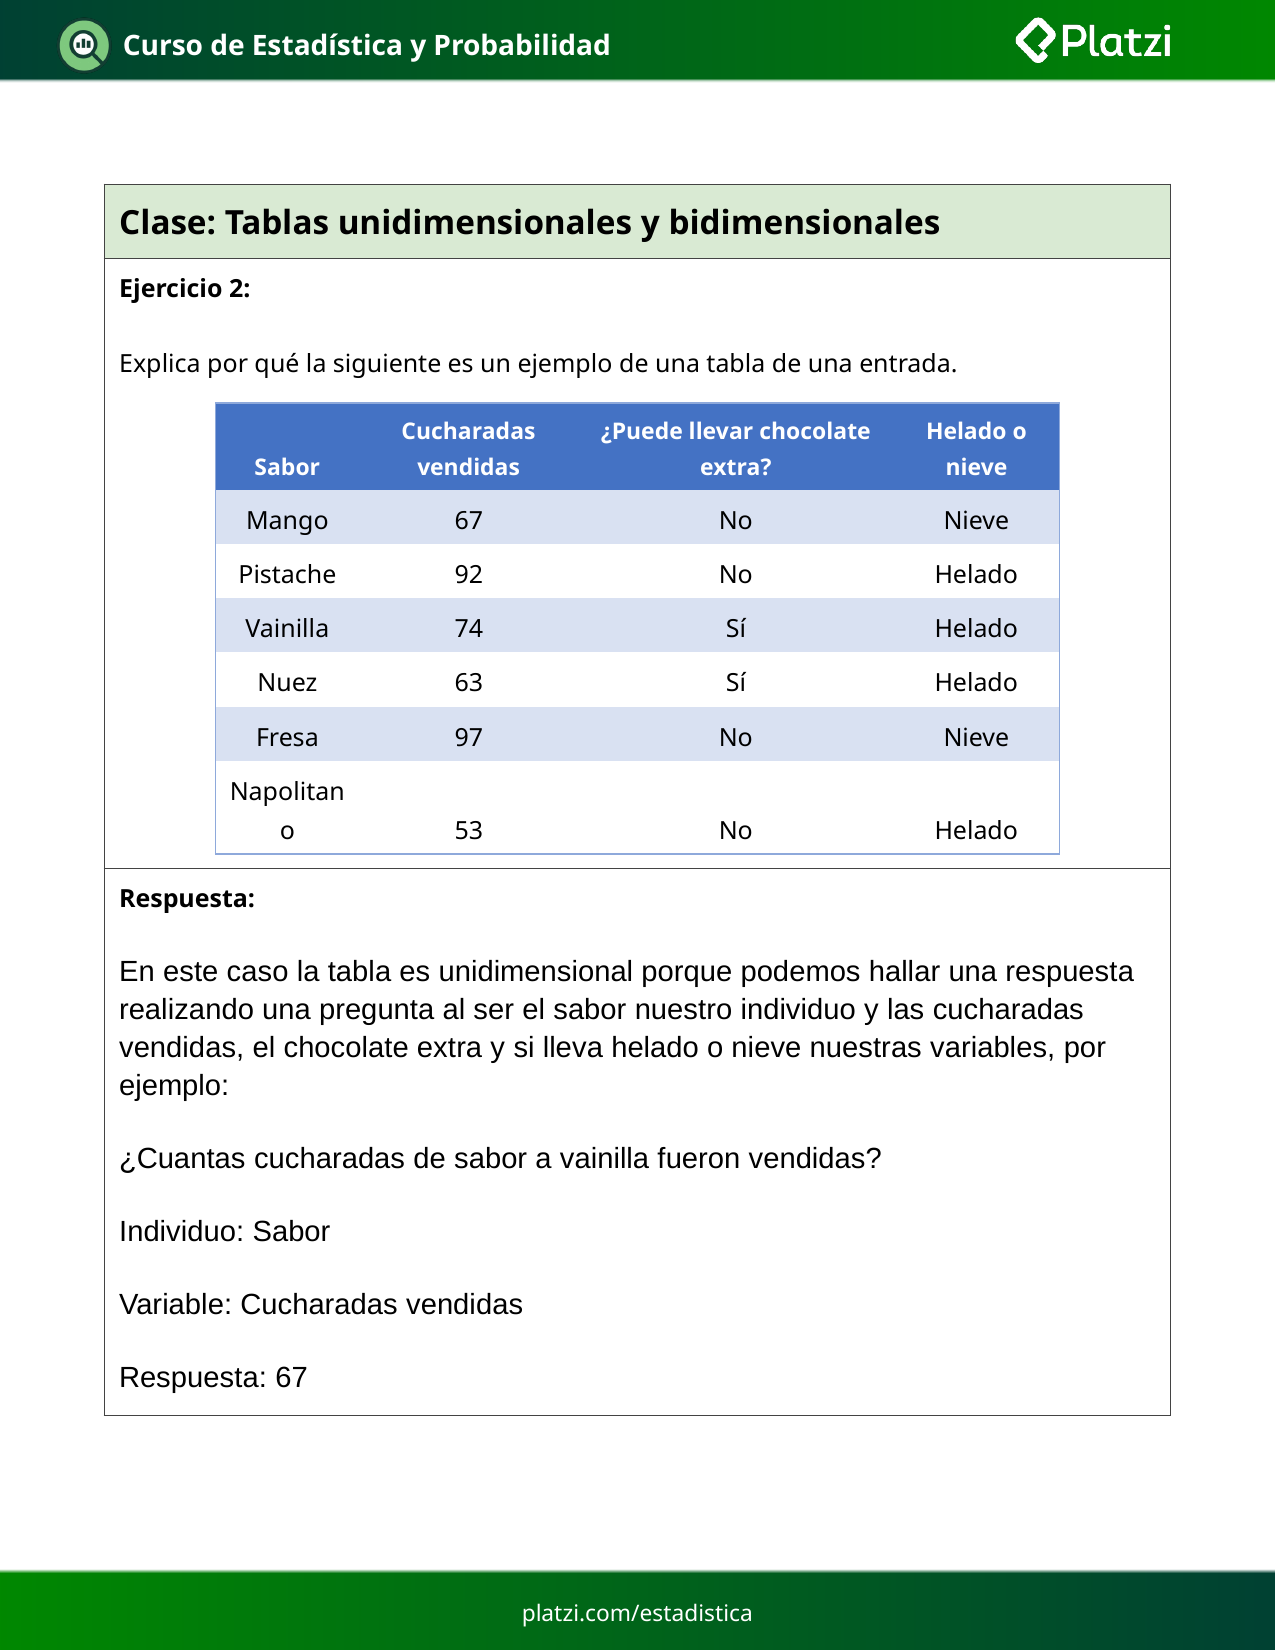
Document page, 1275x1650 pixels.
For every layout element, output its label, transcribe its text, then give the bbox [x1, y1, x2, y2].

table_cell Vainilla [216, 598, 359, 652]
table_cell No [578, 761, 894, 853]
table_cell 74 [359, 598, 578, 652]
table_cell Mango [216, 490, 359, 544]
table_cell Ejercicio 2: Explica por qué la siguiente es un ejemplo de una tabla de una entrada. [105, 259, 1170, 868]
table_cell 97 [359, 707, 578, 761]
table_cell Respuesta: En este caso la tabla es unidimensional porque podemos hallar una respuesta realizando una pregunta al ser el sabor nuestro individuo y las cucharadas vendidas, el chocolate extra y si lleva helado o nieve nuestras variables, por ejemplo: ¿Cuantas cucharadas de sabor a vainilla fueron vendidas? Individuo: Sabor Variable: Cucharadas vendidas Respuesta: 67 [105, 869, 1170, 1415]
picture [0, 0, 1275, 1650]
table_header Sabor [216, 404, 359, 490]
table_header Cucharadas vendidas [359, 404, 578, 490]
table_cell 63 [359, 652, 578, 707]
table_cell 92 [359, 544, 578, 598]
table_cell Nieve [894, 707, 1059, 761]
table_cell No [578, 707, 894, 761]
table_cell Helado [894, 544, 1059, 598]
table_header ¿Puede llevar chocolate extra? [578, 404, 894, 490]
table_cell Nieve [894, 490, 1059, 544]
table_cell Fresa [216, 707, 359, 761]
table_cell Pistache [216, 544, 359, 598]
table_header Helado o nieve [894, 404, 1059, 490]
table_cell Sí [578, 598, 894, 652]
title Curso de Estadística y Probabilidad [101, 6, 976, 86]
table_header Clase: Tablas unidimensionales y bidimensionales [105, 185, 1170, 258]
table_cell 67 [359, 490, 578, 544]
table_cell Helado [894, 761, 1059, 853]
table_cell Nuez [216, 652, 359, 707]
table_cell Helado [894, 652, 1059, 707]
subtitle platzi.com/estadistica [200, 1571, 1075, 1650]
table_cell No [578, 544, 894, 598]
table_cell Sí [578, 652, 894, 707]
table_cell Napolitano [216, 761, 359, 853]
table_cell No [578, 490, 894, 544]
table_cell Helado [894, 598, 1059, 652]
table_cell 53 [359, 761, 578, 853]
